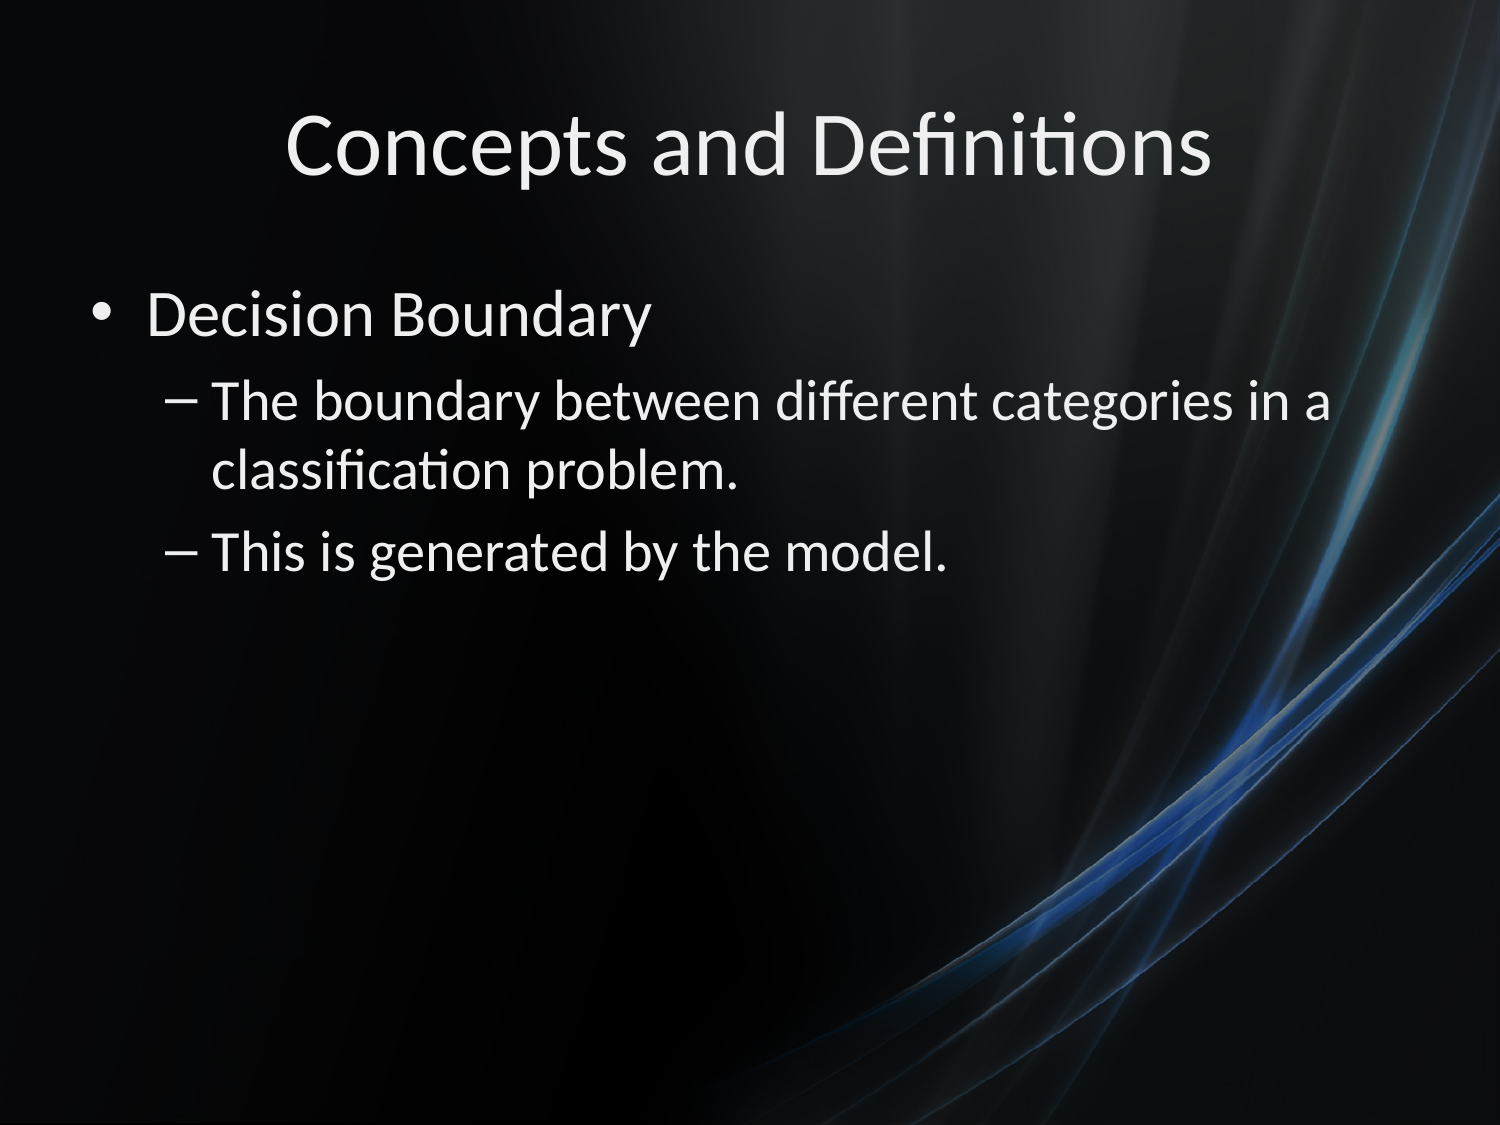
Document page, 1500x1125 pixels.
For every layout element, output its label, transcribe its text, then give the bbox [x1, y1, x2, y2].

list Decision Boundary The boundary between different categories in a classification problem. This is generated by the model. [75, 262, 1425, 1005]
title Concepts and Definitions [75, 45, 1425, 233]
picture [0, 0, 1500, 1125]
